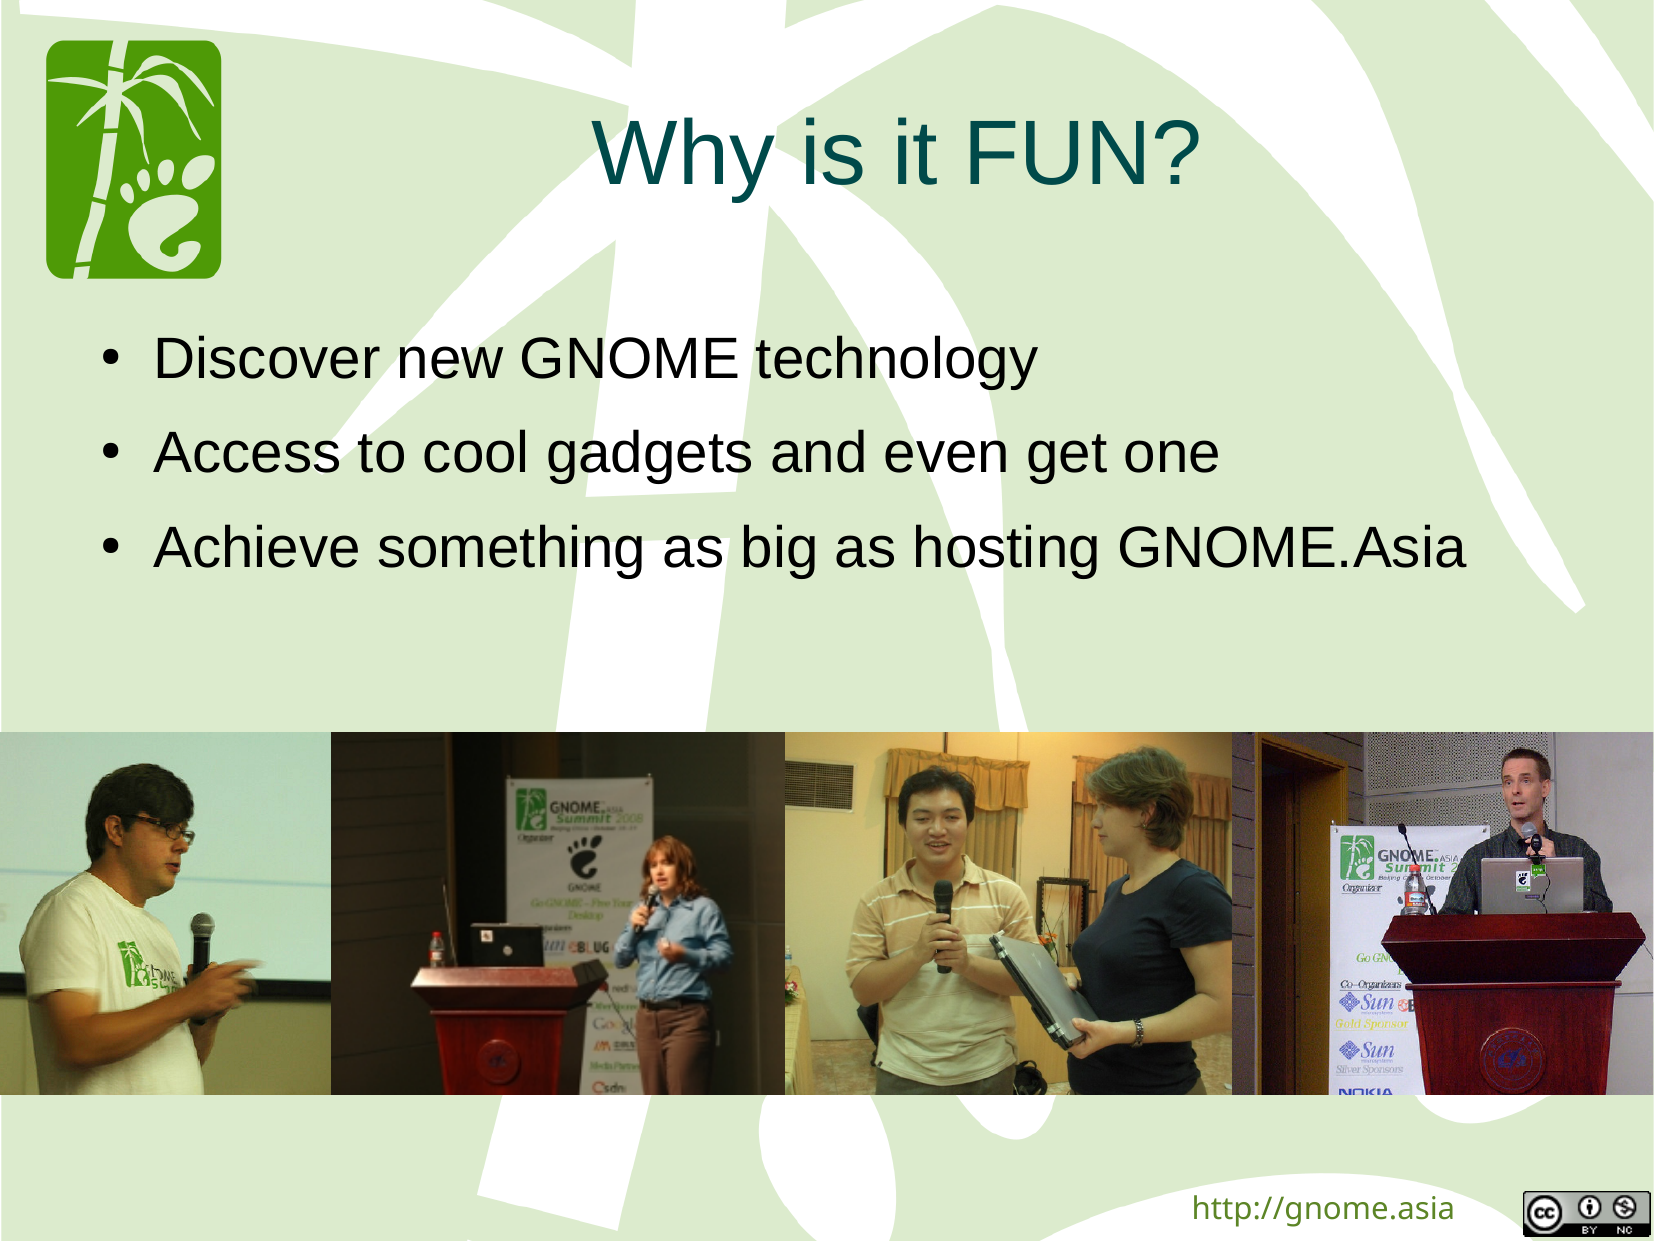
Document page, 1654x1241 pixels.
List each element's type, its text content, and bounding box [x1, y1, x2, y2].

list Discover new GNOME technology Access to cool gadgets and even get one Achieve something as big as hosting GNOME.Asia [82, 325, 1571, 1102]
title Why is it FUN? [225, 49, 1571, 257]
picture [0, 0, 1654, 1241]
